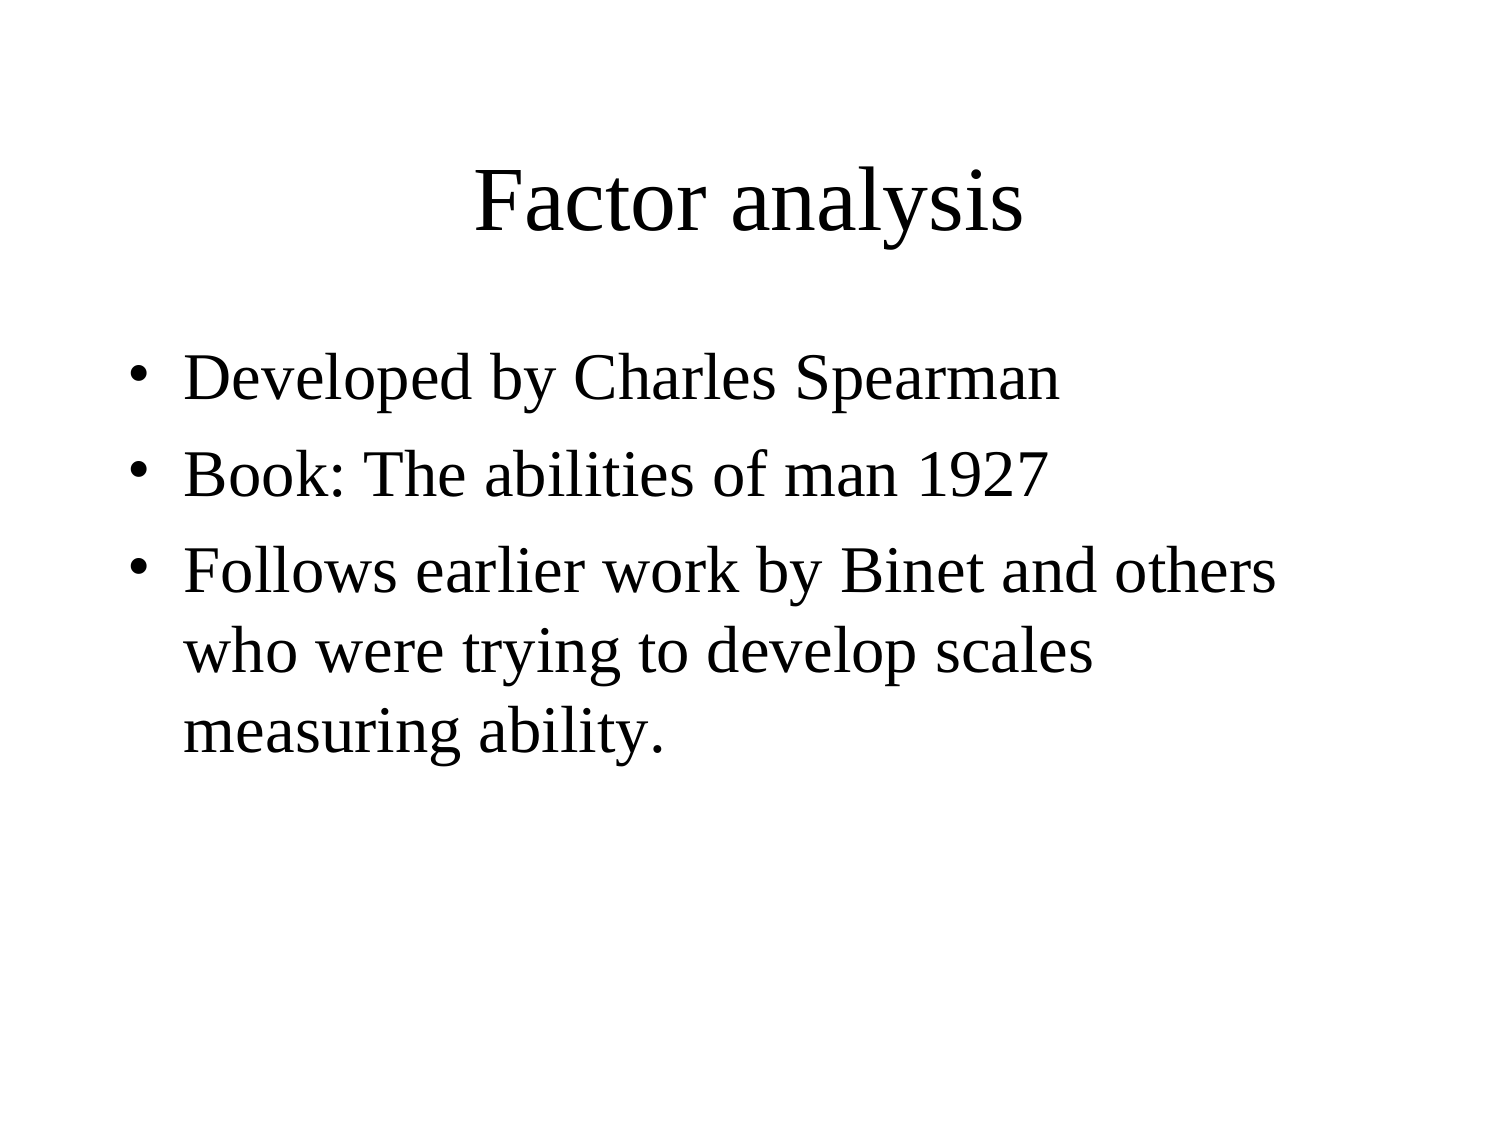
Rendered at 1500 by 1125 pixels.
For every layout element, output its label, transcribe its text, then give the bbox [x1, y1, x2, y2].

list Developed by Charles Spearman Book: The abilities of man 1927 Follows earlier work by Binet and others who were trying to develop scales measuring ability. [112, 324, 1388, 1000]
title Factor analysis [112, 99, 1388, 288]
